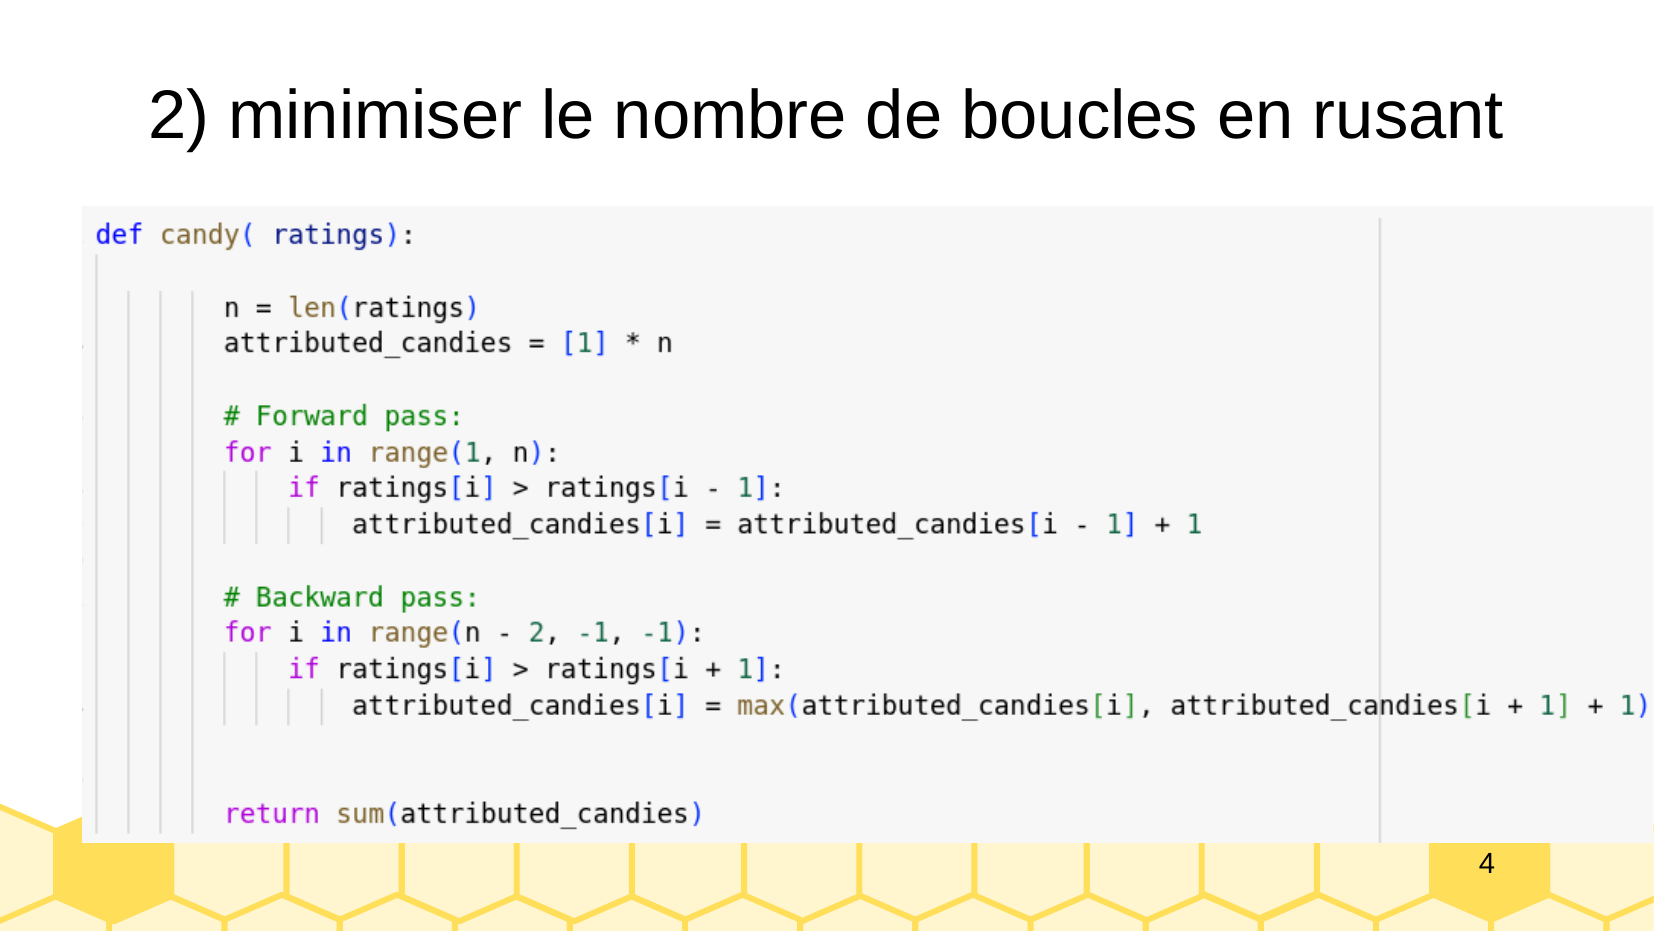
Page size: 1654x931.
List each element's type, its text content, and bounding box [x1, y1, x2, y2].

title 2) minimiser le nombre de boucles en rusant [82, 37, 1571, 193]
picture [82, 206, 1654, 843]
